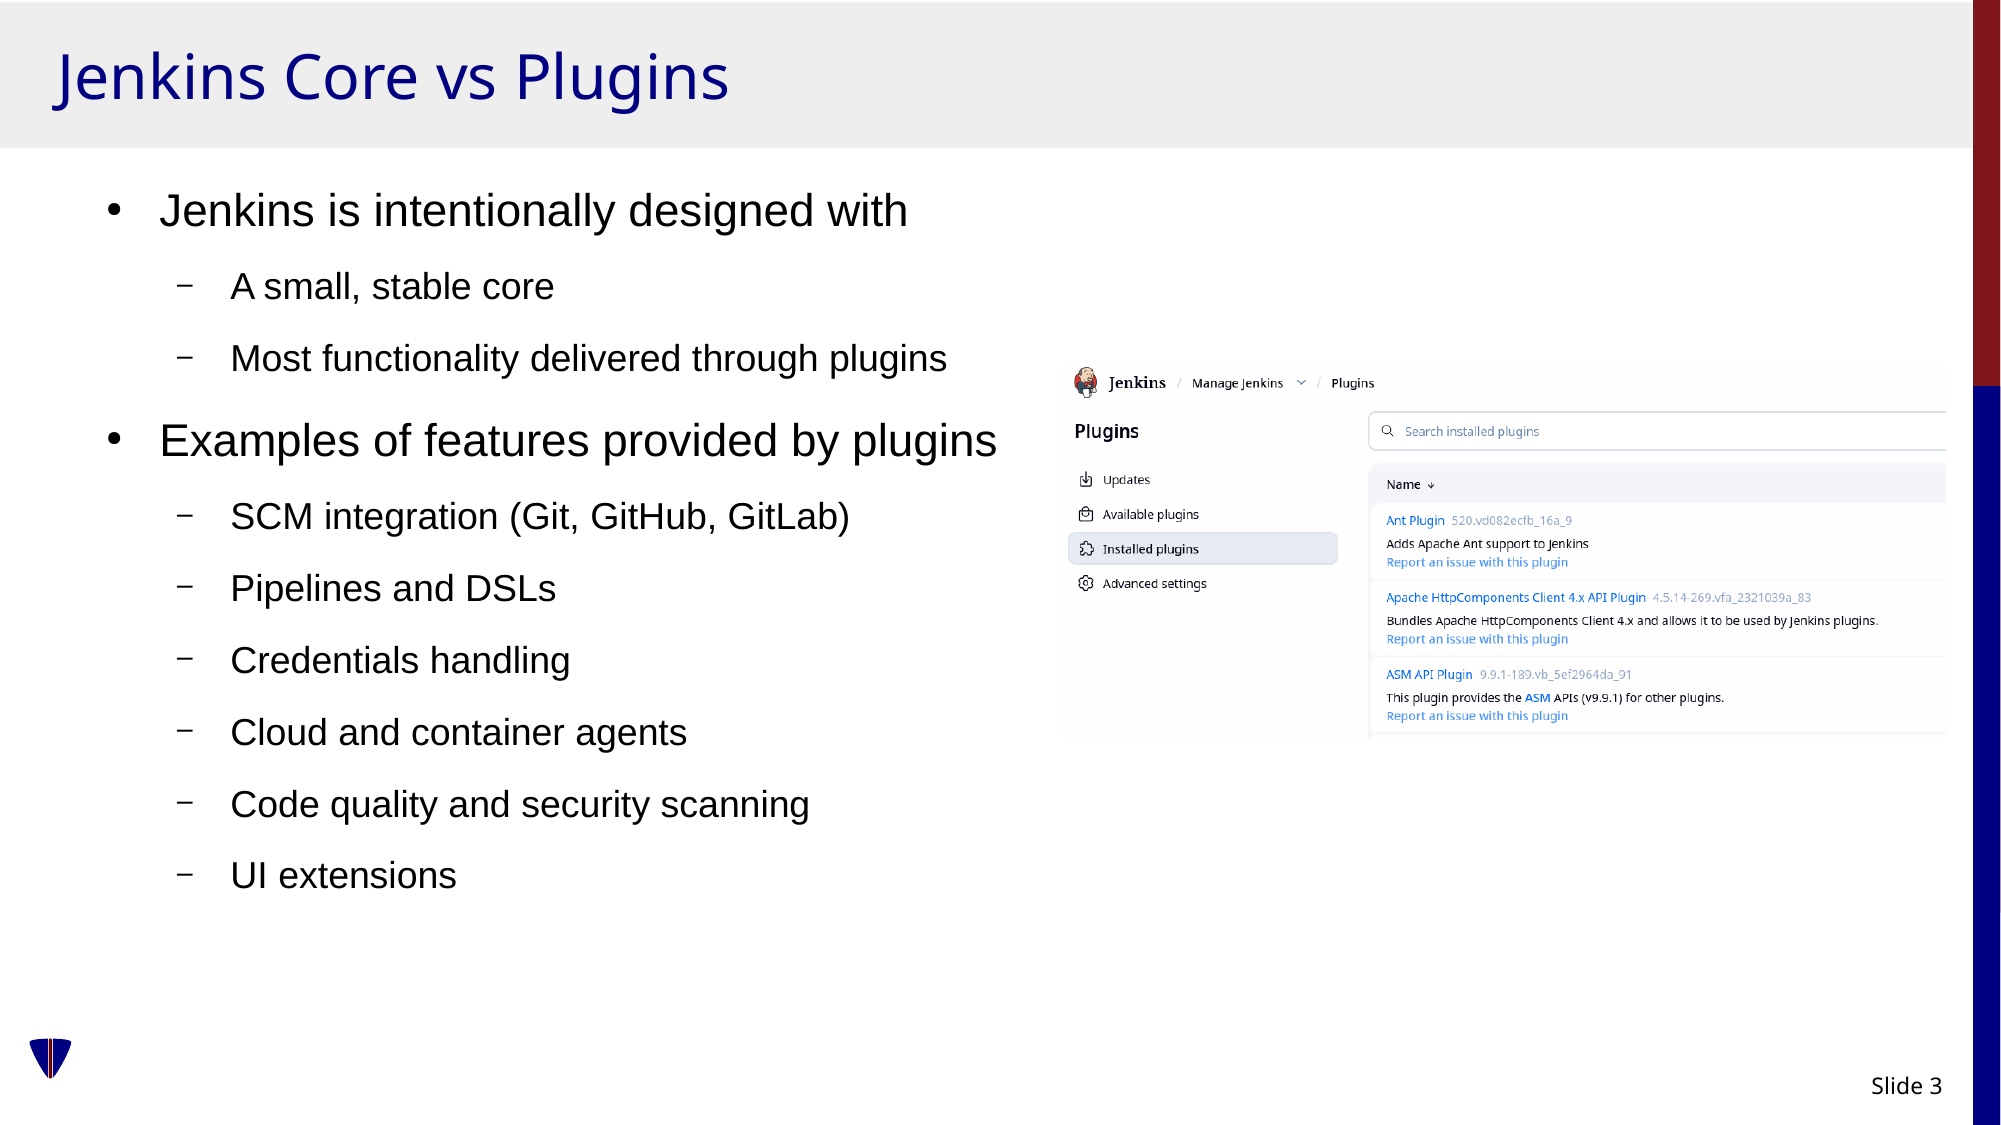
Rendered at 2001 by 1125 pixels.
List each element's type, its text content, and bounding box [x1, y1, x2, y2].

title Jenkins Core vs Plugins [0, 2, 1973, 148]
list Jenkins is intentionally designed with A small, stable core Most functionality delivered through plugins Examples of features provided by plugins SCM integration (Git, GitHub, GitLab) Pipelines and DSLs Credentials handling Cloud and container agents Code quality and security scanning UI extensions [88, 177, 1004, 1034]
picture [1062, 362, 1946, 739]
